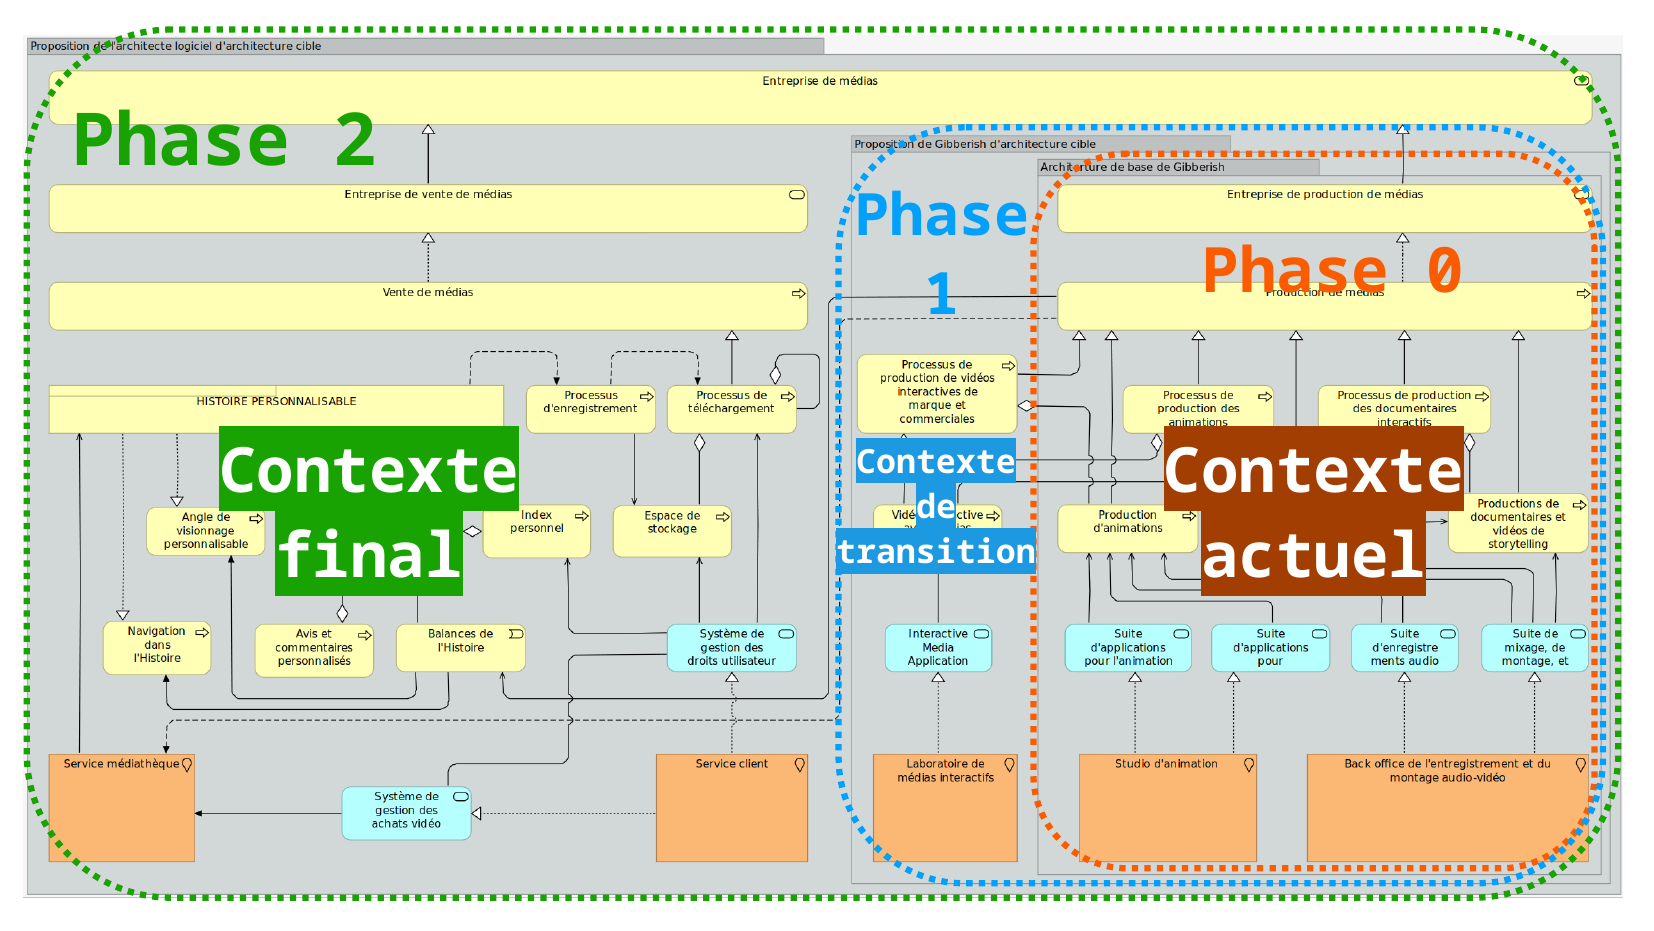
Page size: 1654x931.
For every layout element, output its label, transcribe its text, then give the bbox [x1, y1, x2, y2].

picture [23, 35, 1623, 898]
text_box Phase 2 [47, 80, 402, 178]
text_box Contexte actuel [1033, 418, 1595, 715]
text_box Contexte final [88, 418, 650, 715]
text_box Phase 1 [765, 165, 1120, 345]
text_box Phase 0 [1120, 218, 1596, 328]
text_box Contexte de transition [773, 430, 1099, 558]
